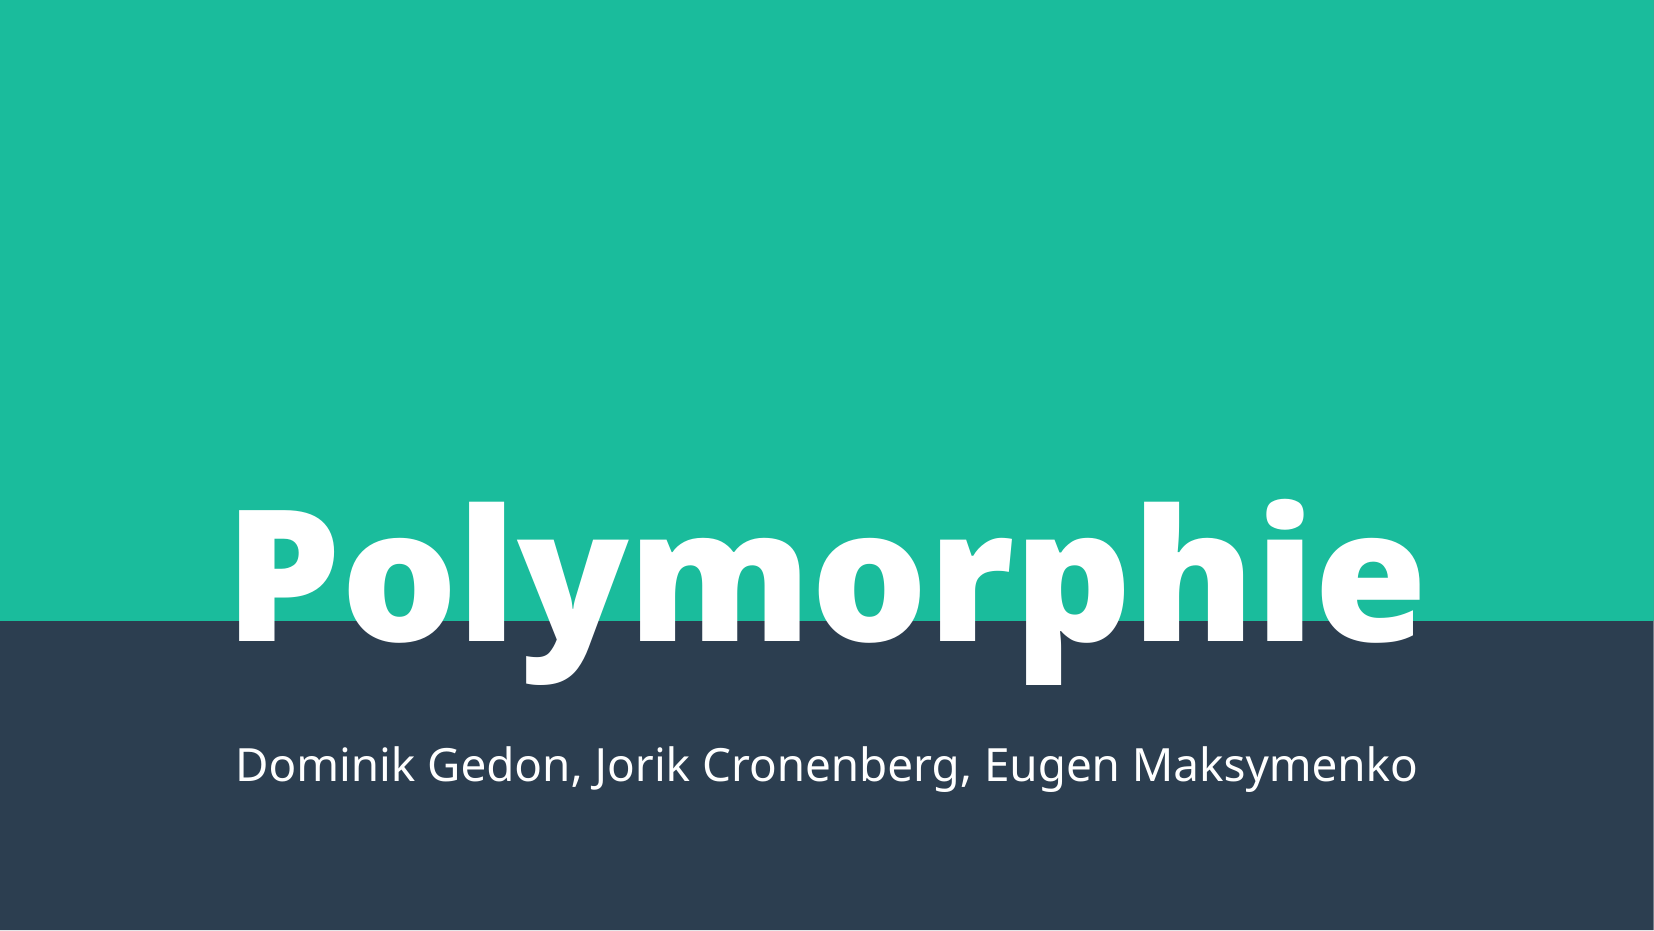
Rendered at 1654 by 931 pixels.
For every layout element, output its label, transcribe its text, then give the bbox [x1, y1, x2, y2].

title Polymorphie [0, 354, 1654, 662]
subtitle Dominik Gedon, Jorik Cronenberg, Eugen Maksymenko [59, 642, 1595, 886]
